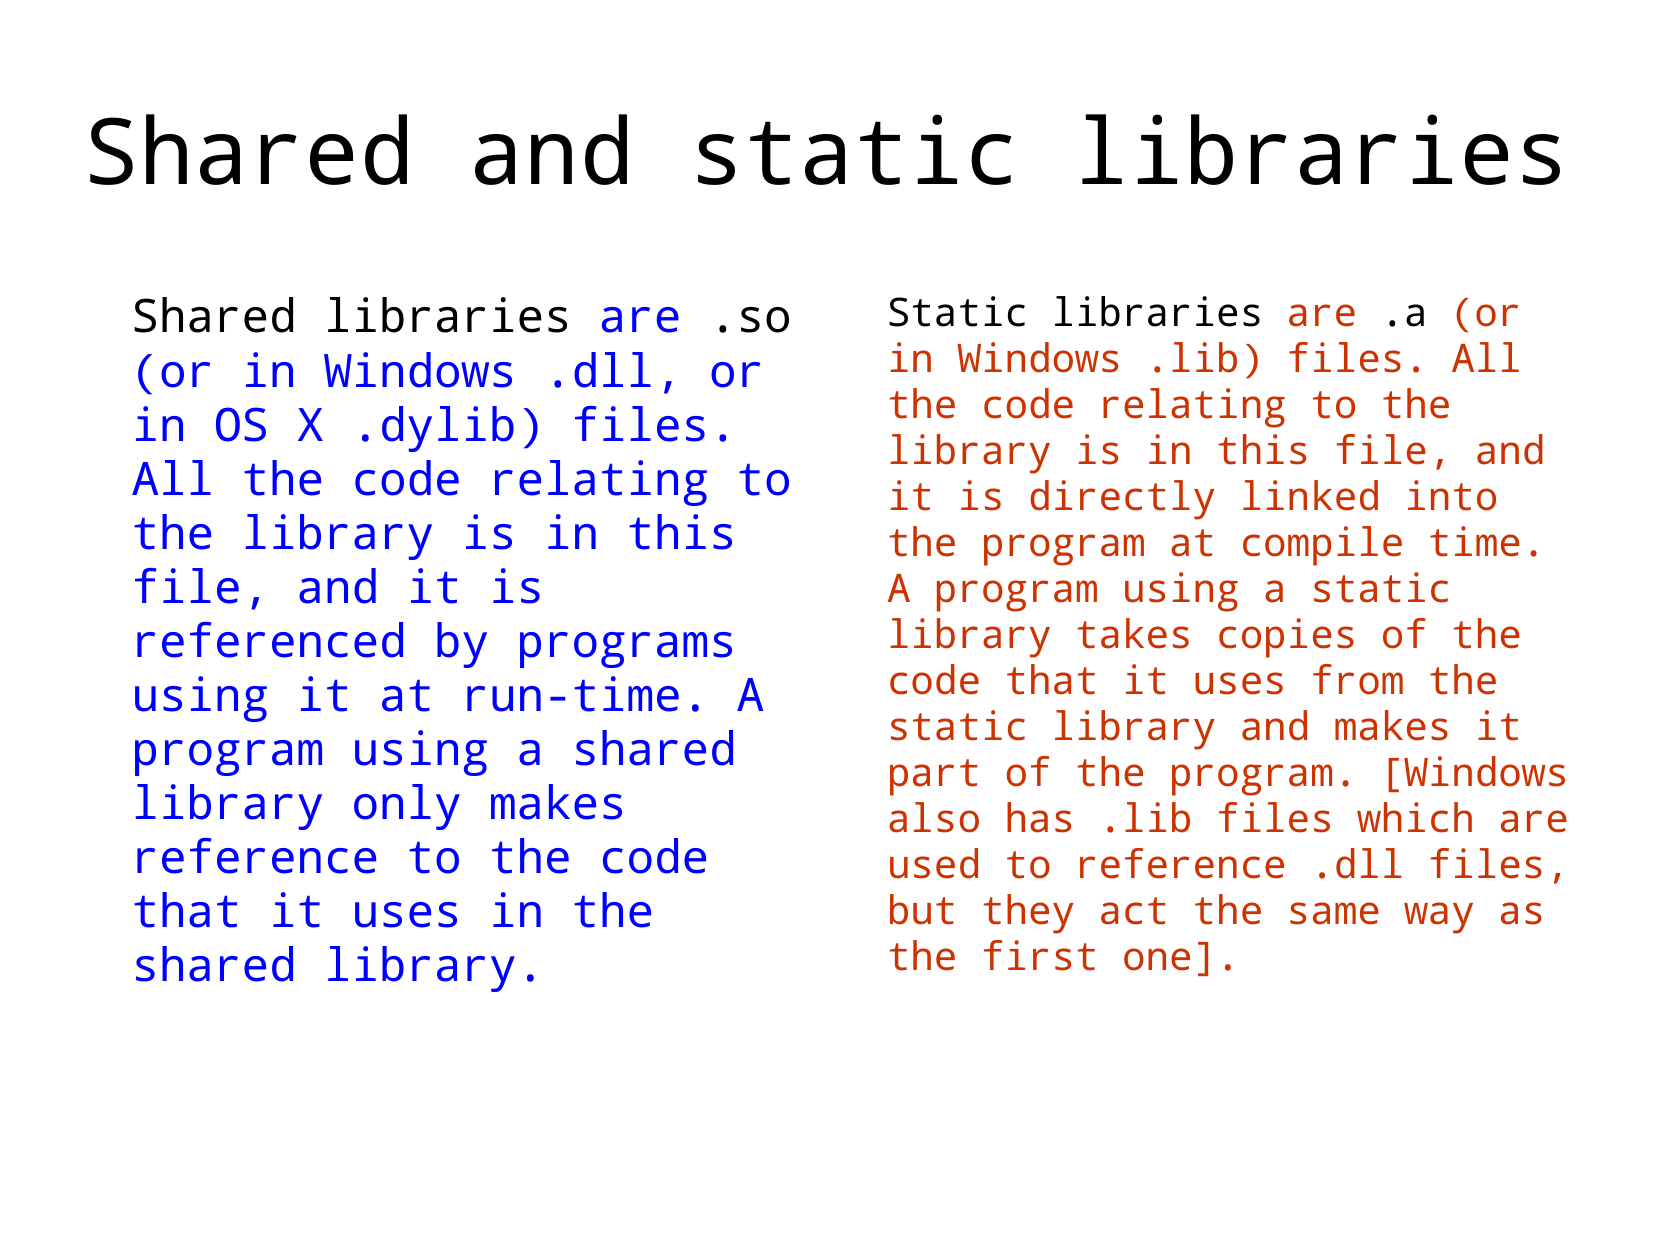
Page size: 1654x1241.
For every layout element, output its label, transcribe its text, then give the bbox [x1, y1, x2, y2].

list Static libraries are .a (or in Windows .lib) files. All the code relating to the library is in this file, and it is directly linked into the program at compile time. A program using a static library takes copies of the code that it uses from the static library and makes it part of the program. [Windows also has .lib files which are used to reference .dll files, but they act the same way as the first one]. [845, 290, 1572, 1010]
list Shared libraries are .so (or in Windows .dll, or in OS X .dylib) files. All the code relating to the library is in this file, and it is referenced by programs using it at run-time. A program using a shared library only makes reference to the code that it uses in the shared library. [82, 290, 809, 1010]
title Shared and static libraries [82, 49, 1571, 257]
